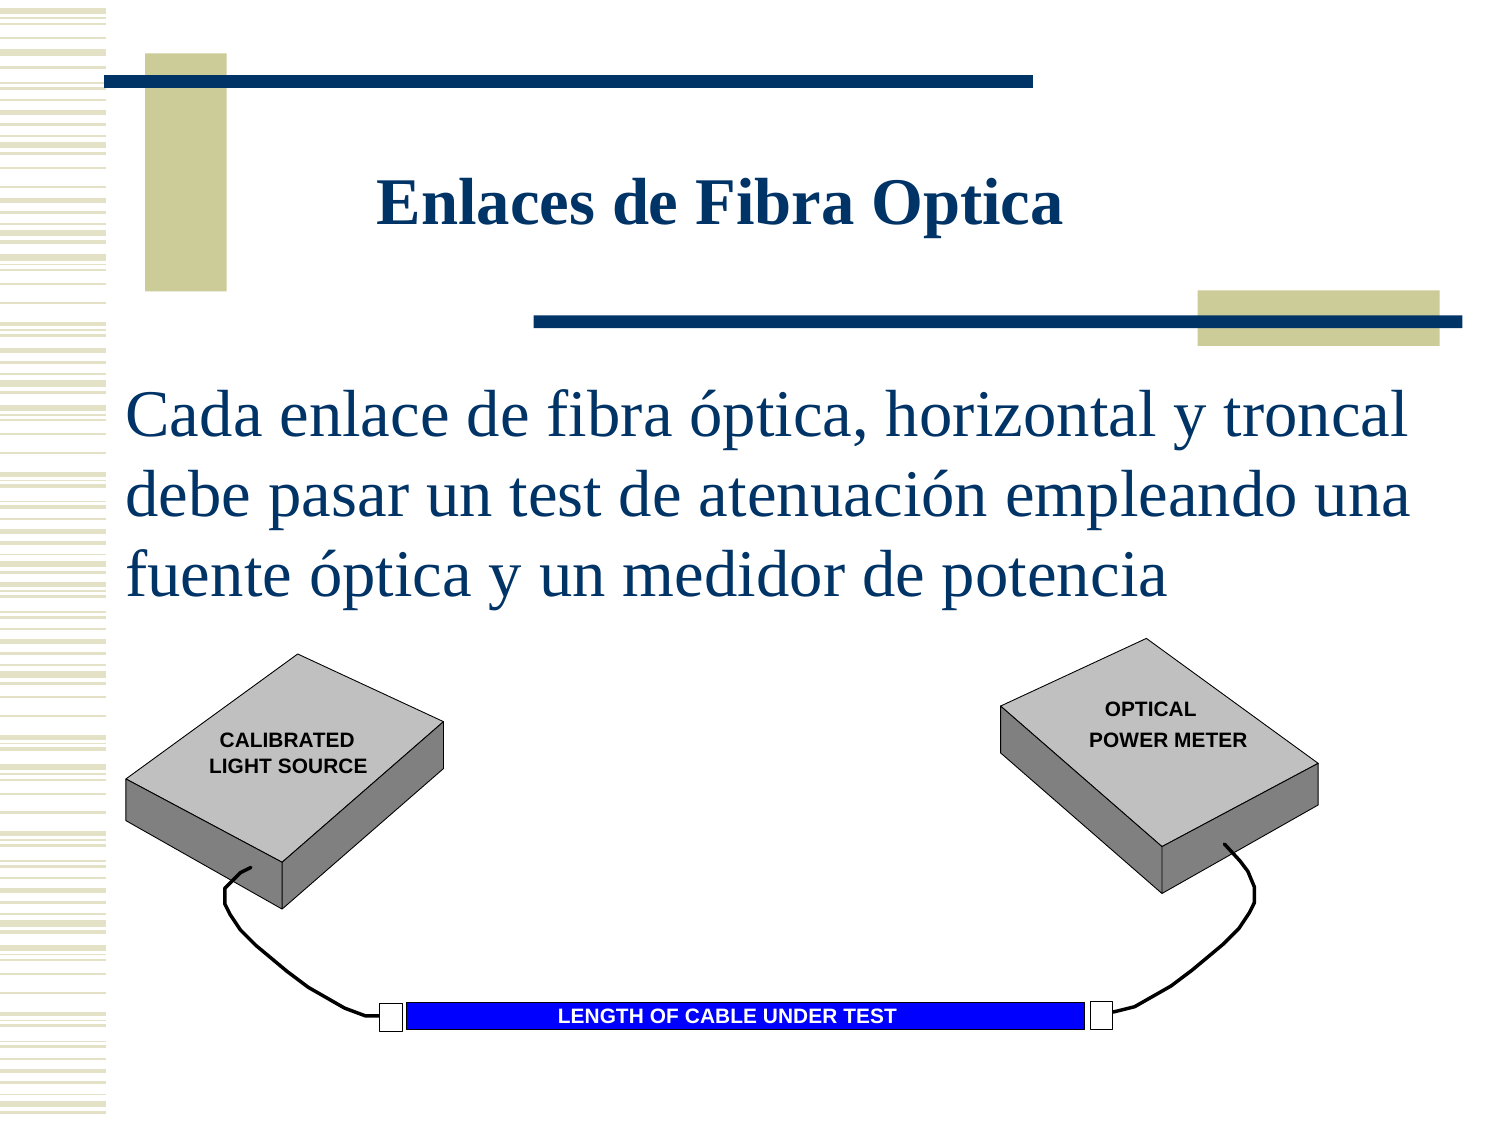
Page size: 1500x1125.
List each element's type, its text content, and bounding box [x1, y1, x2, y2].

chart [125, 637, 1319, 1033]
text_box Enlaces de Fibra Optica [361, 149, 1081, 246]
text_box Cada enlace de fibra óptica, horizontal y troncal debe pasar un test de atenuación empleando una fuente óptica y un medidor de potencia [110, 362, 1446, 618]
